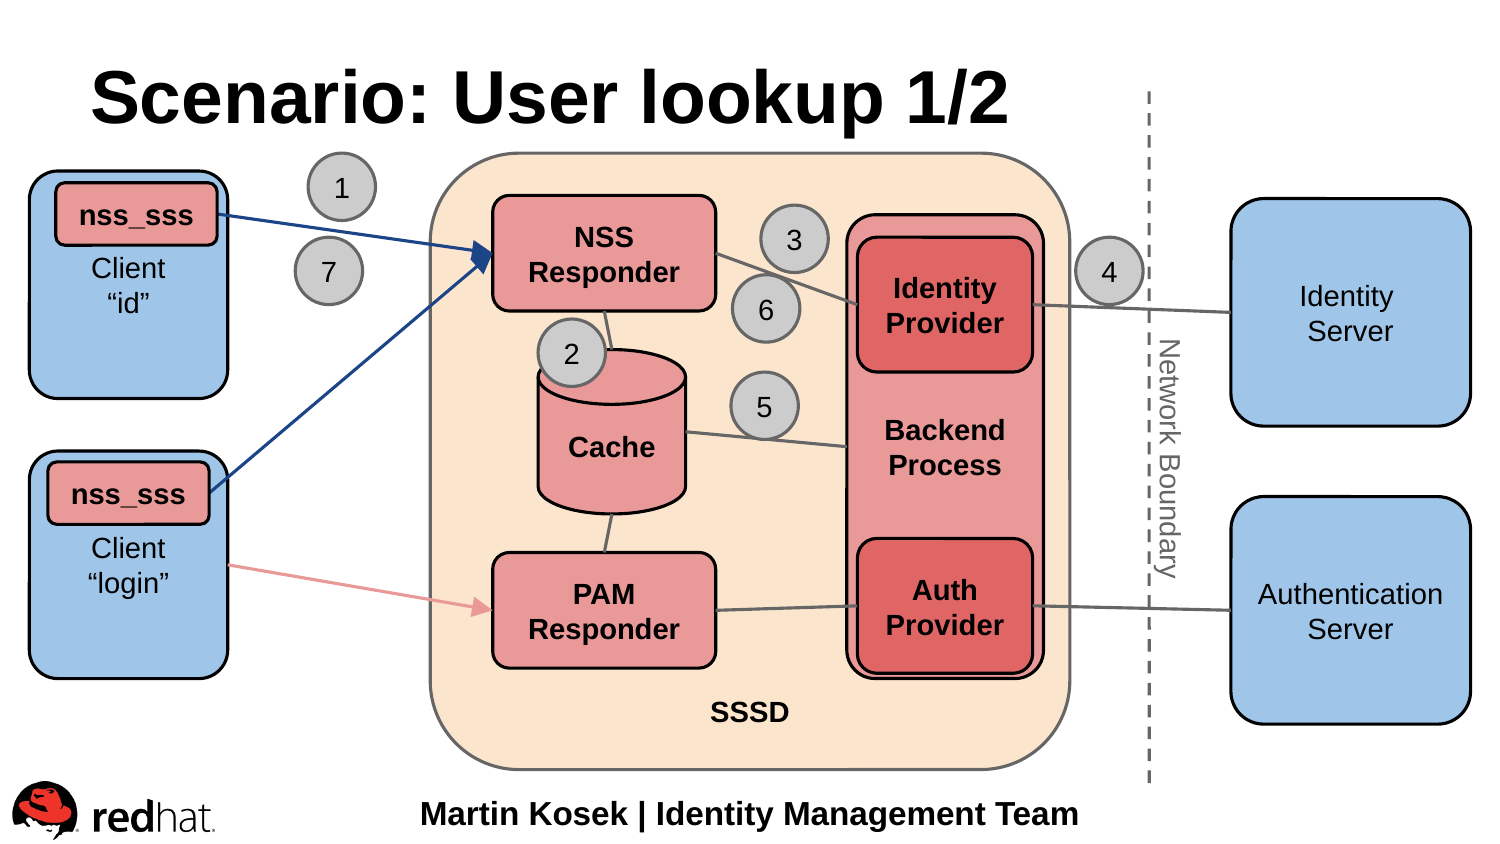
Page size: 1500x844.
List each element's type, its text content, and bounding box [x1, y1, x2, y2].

picture [12, 781, 215, 844]
text_box 2 [538, 319, 606, 387]
text_box SSSD [607, 256, 846, 444]
text_box 6 [732, 274, 800, 343]
text_box Cache [538, 349, 686, 514]
text_box 3 [760, 205, 829, 273]
title Scenario: User lookup 1/2 [75, 12, 1425, 154]
text_box Identity Provider [857, 237, 1033, 373]
text_box Identity Server [1230, 198, 1471, 427]
text_box nss_sss [55, 182, 218, 246]
text_box SSSD [1044, 307, 1070, 605]
text_box Auth Provider [857, 538, 1033, 674]
text_box PAM Responder [492, 552, 716, 669]
text_box 1 [308, 153, 376, 221]
text_box NSS Responder [492, 195, 716, 312]
text_box Client “id” [29, 170, 228, 399]
text_box SSSD [430, 246, 475, 303]
text_box SSSD [607, 434, 846, 608]
text_box SSSD [430, 257, 610, 609]
text_box Authentication Server [1230, 496, 1471, 725]
text_box 4 [1075, 237, 1144, 305]
text_box Client “login” [29, 451, 228, 679]
text_box Backend Process [846, 303, 1044, 604]
text_box Backend Process [846, 214, 1044, 303]
text_box SSSD [430, 602, 1070, 770]
text_box Backend Process [846, 608, 1044, 679]
text_box SSSD [430, 153, 1070, 304]
text_box 7 [295, 237, 363, 305]
text_box 5 [730, 372, 799, 440]
text_box Network Boundary [1158, 323, 1204, 611]
text_box nss_sss [47, 461, 210, 525]
